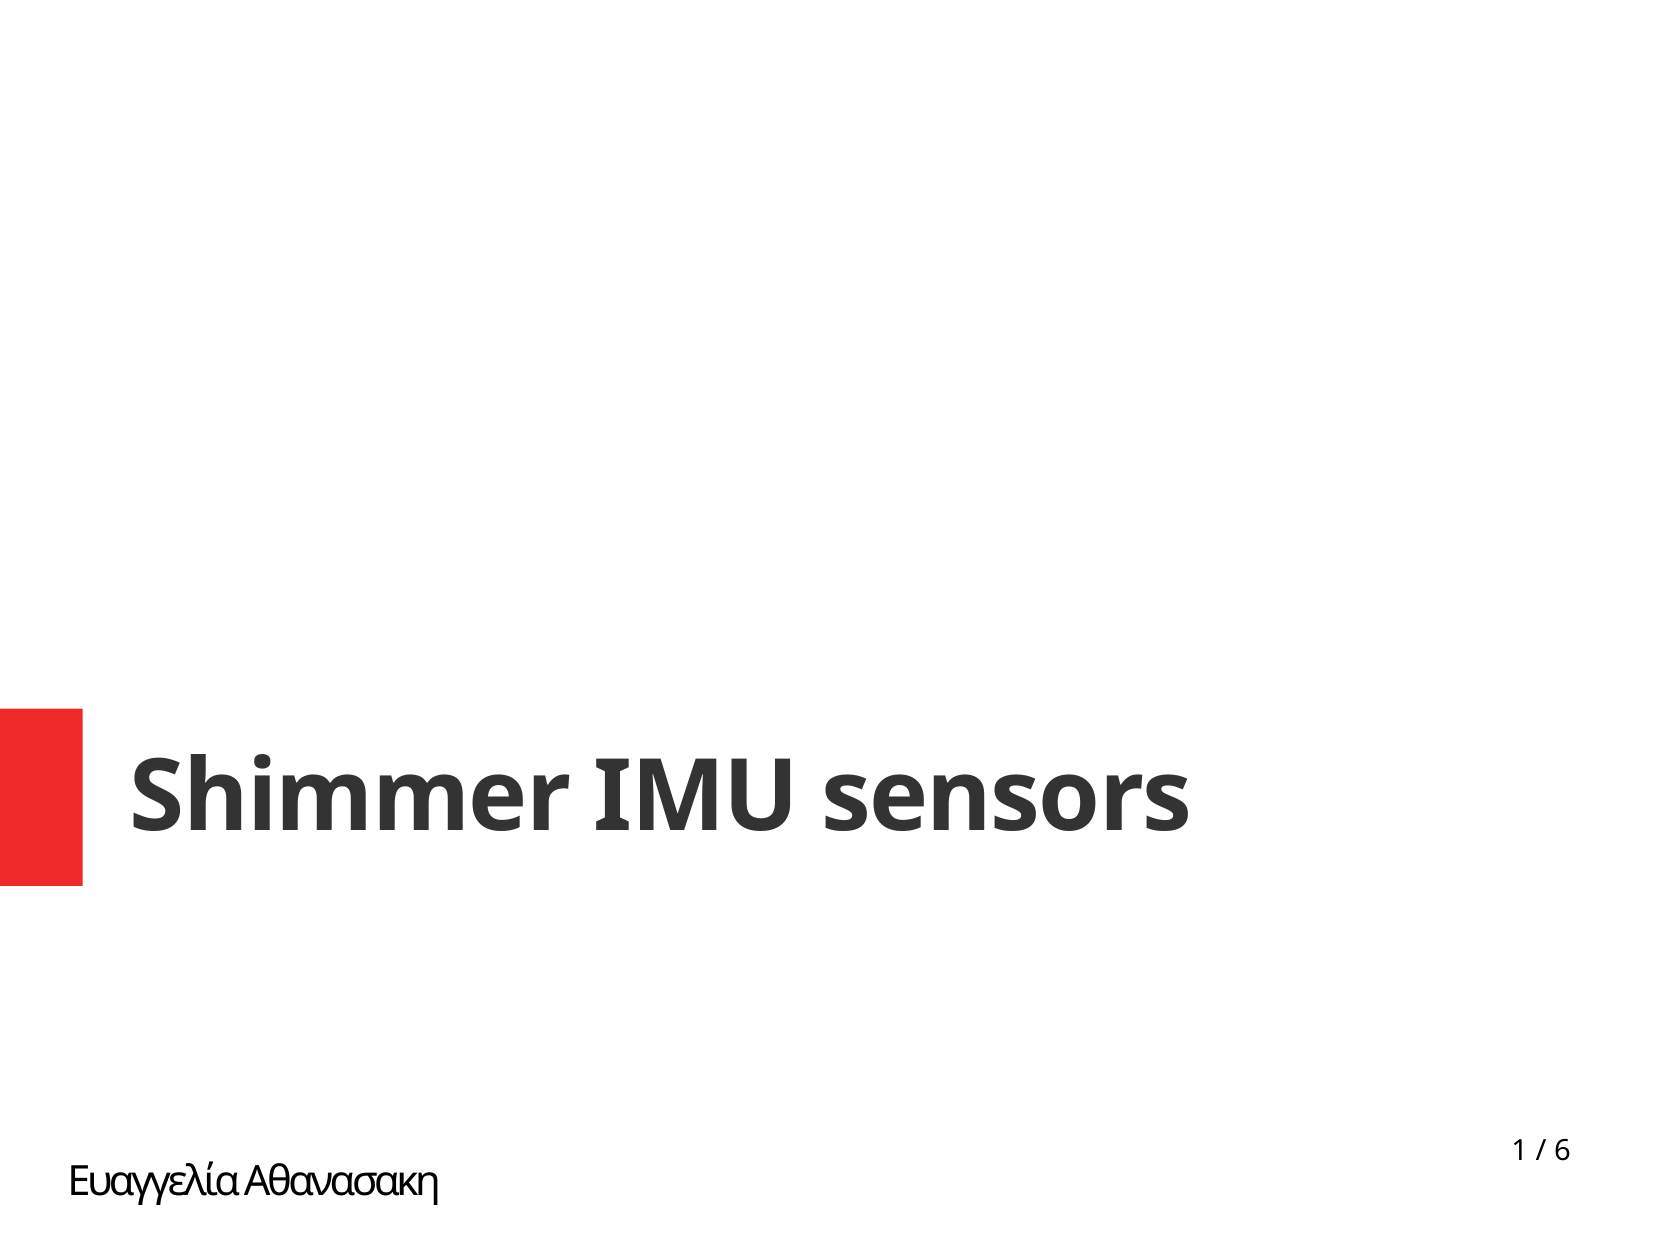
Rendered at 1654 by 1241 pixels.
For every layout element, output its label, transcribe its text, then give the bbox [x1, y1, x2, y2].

title Shimmer IMU sensors [129, 673, 1536, 910]
subtitle Ευαγγελία Αθανασακη [0, 1098, 957, 1241]
